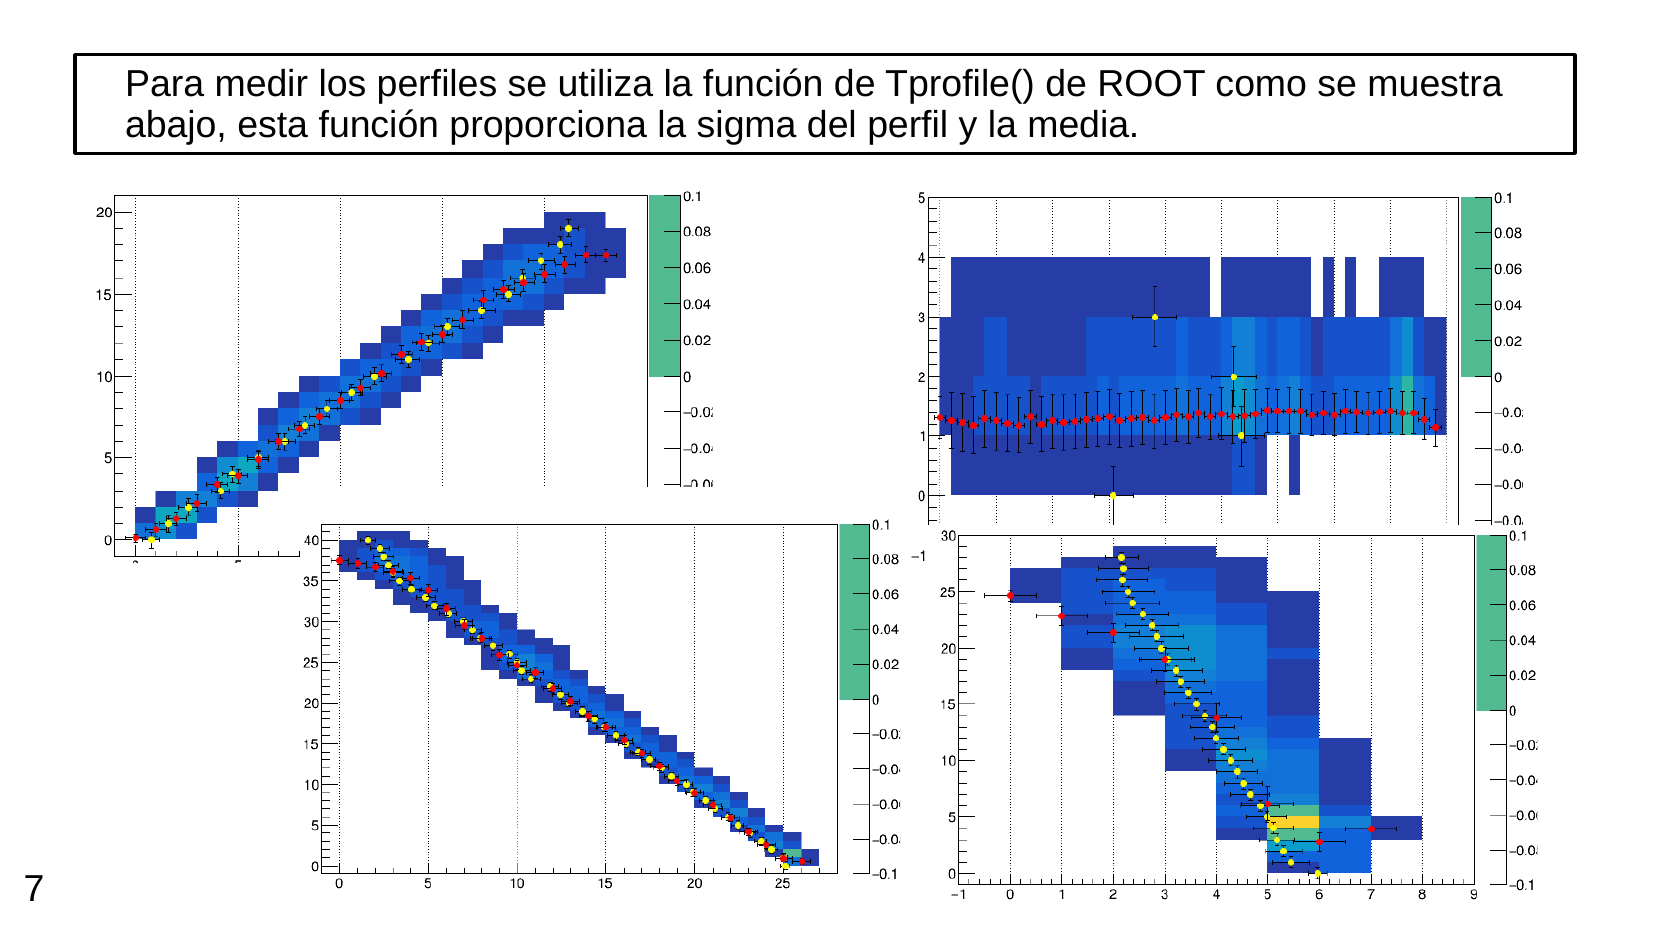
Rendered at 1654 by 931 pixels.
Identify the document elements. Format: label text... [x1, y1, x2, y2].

text_box Para medir los perfiles se utiliza la función de Tprofile() de ROOT como se muestra abajo, esta función proporciona la sigma del perfil y la media. [75, 54, 1576, 154]
picture [75, 187, 1538, 917]
text_box <number> [8, 860, 638, 931]
